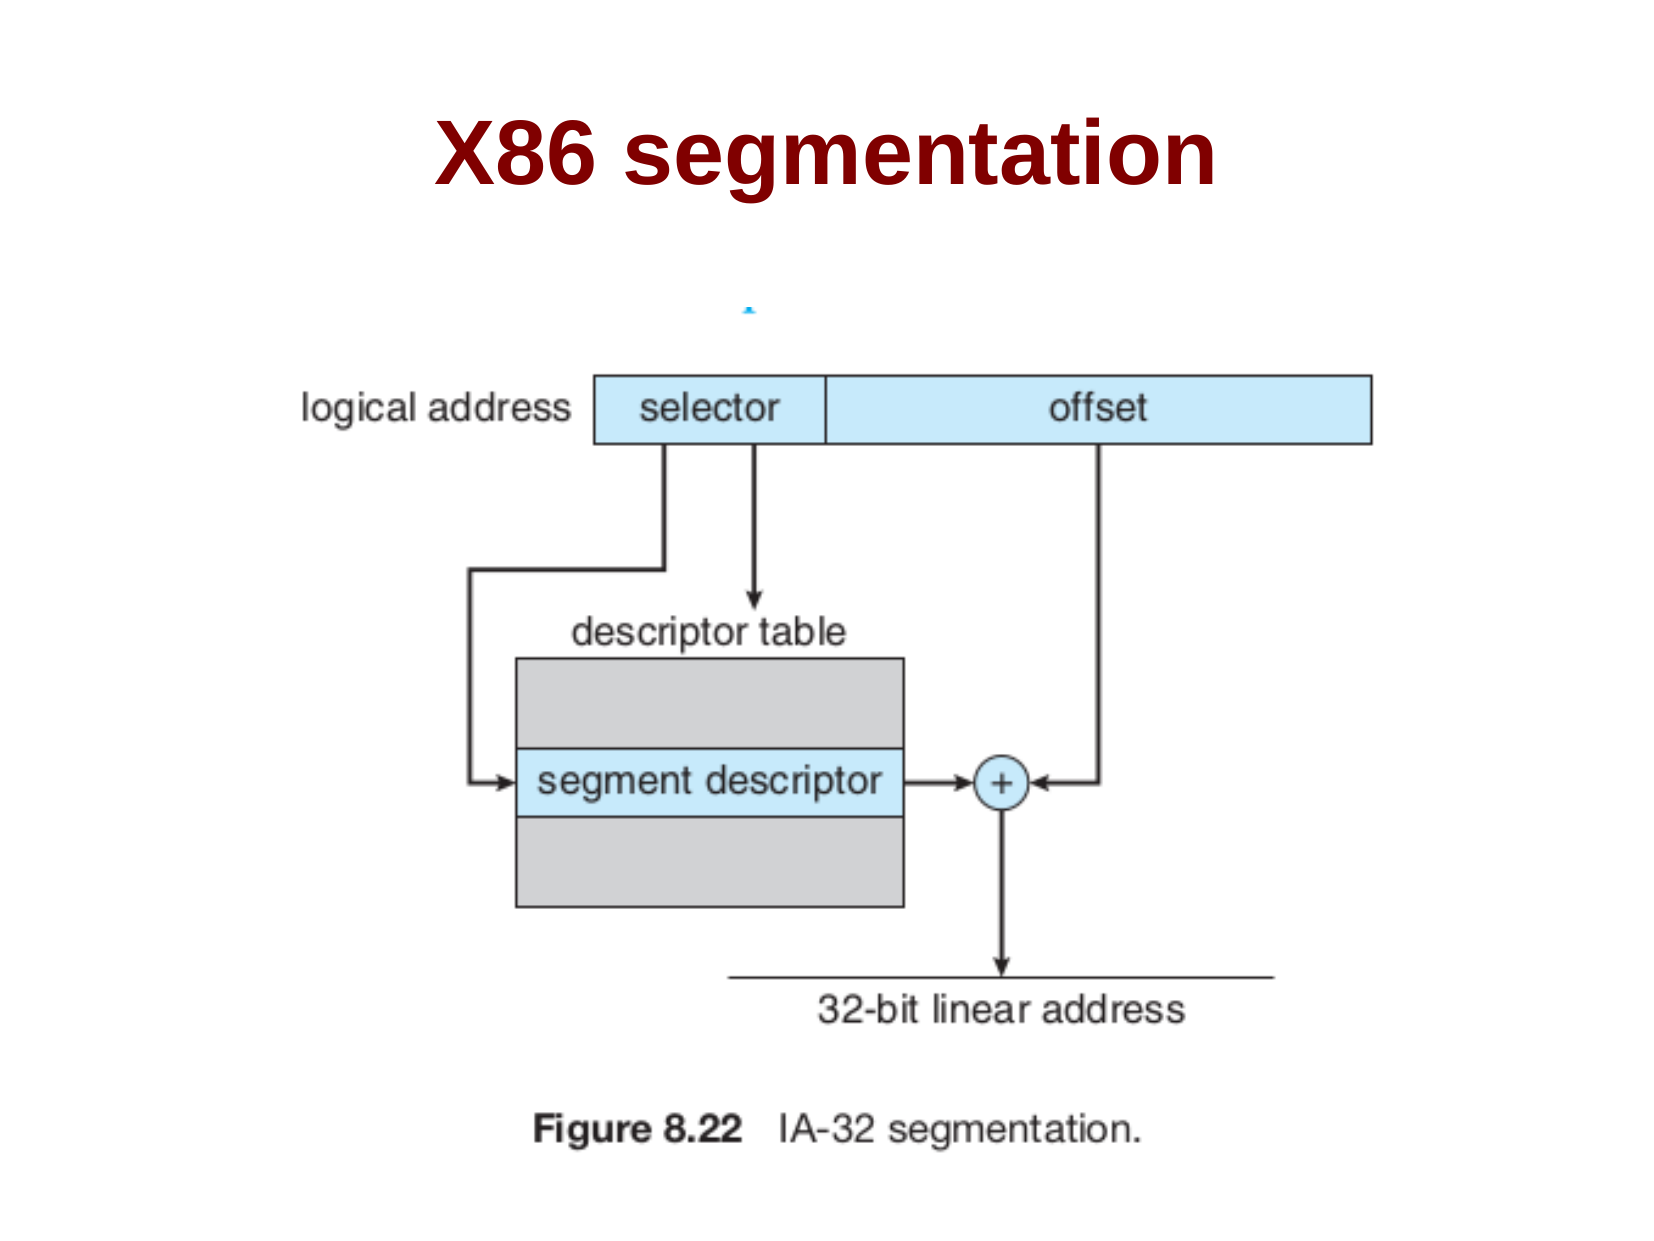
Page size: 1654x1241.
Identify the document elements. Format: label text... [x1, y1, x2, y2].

picture [165, 307, 1583, 1177]
title X86 segmentation [82, 49, 1571, 257]
